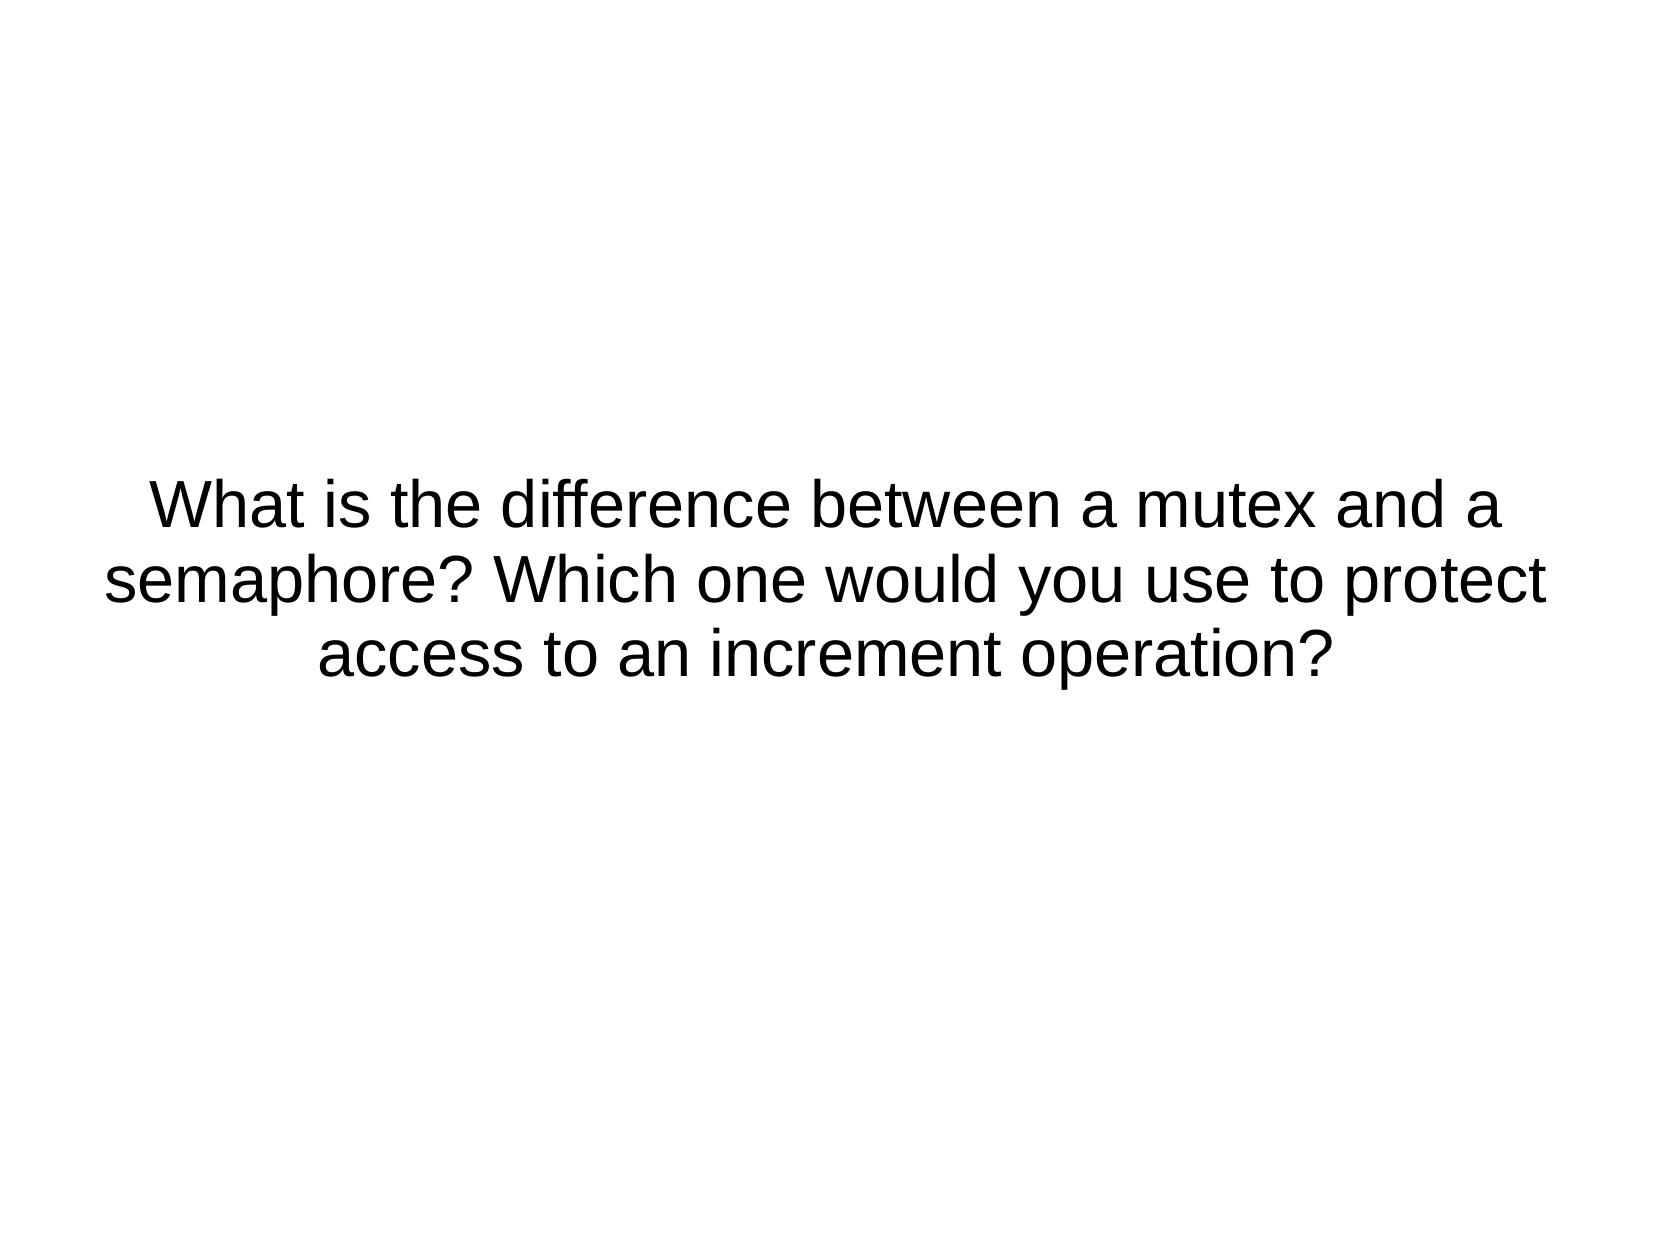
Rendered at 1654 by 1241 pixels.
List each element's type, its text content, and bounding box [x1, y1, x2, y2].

subtitle What is the difference between a mutex and a semaphore? Which one would you use to protect access to an increment operation? [82, 56, 1571, 1102]
